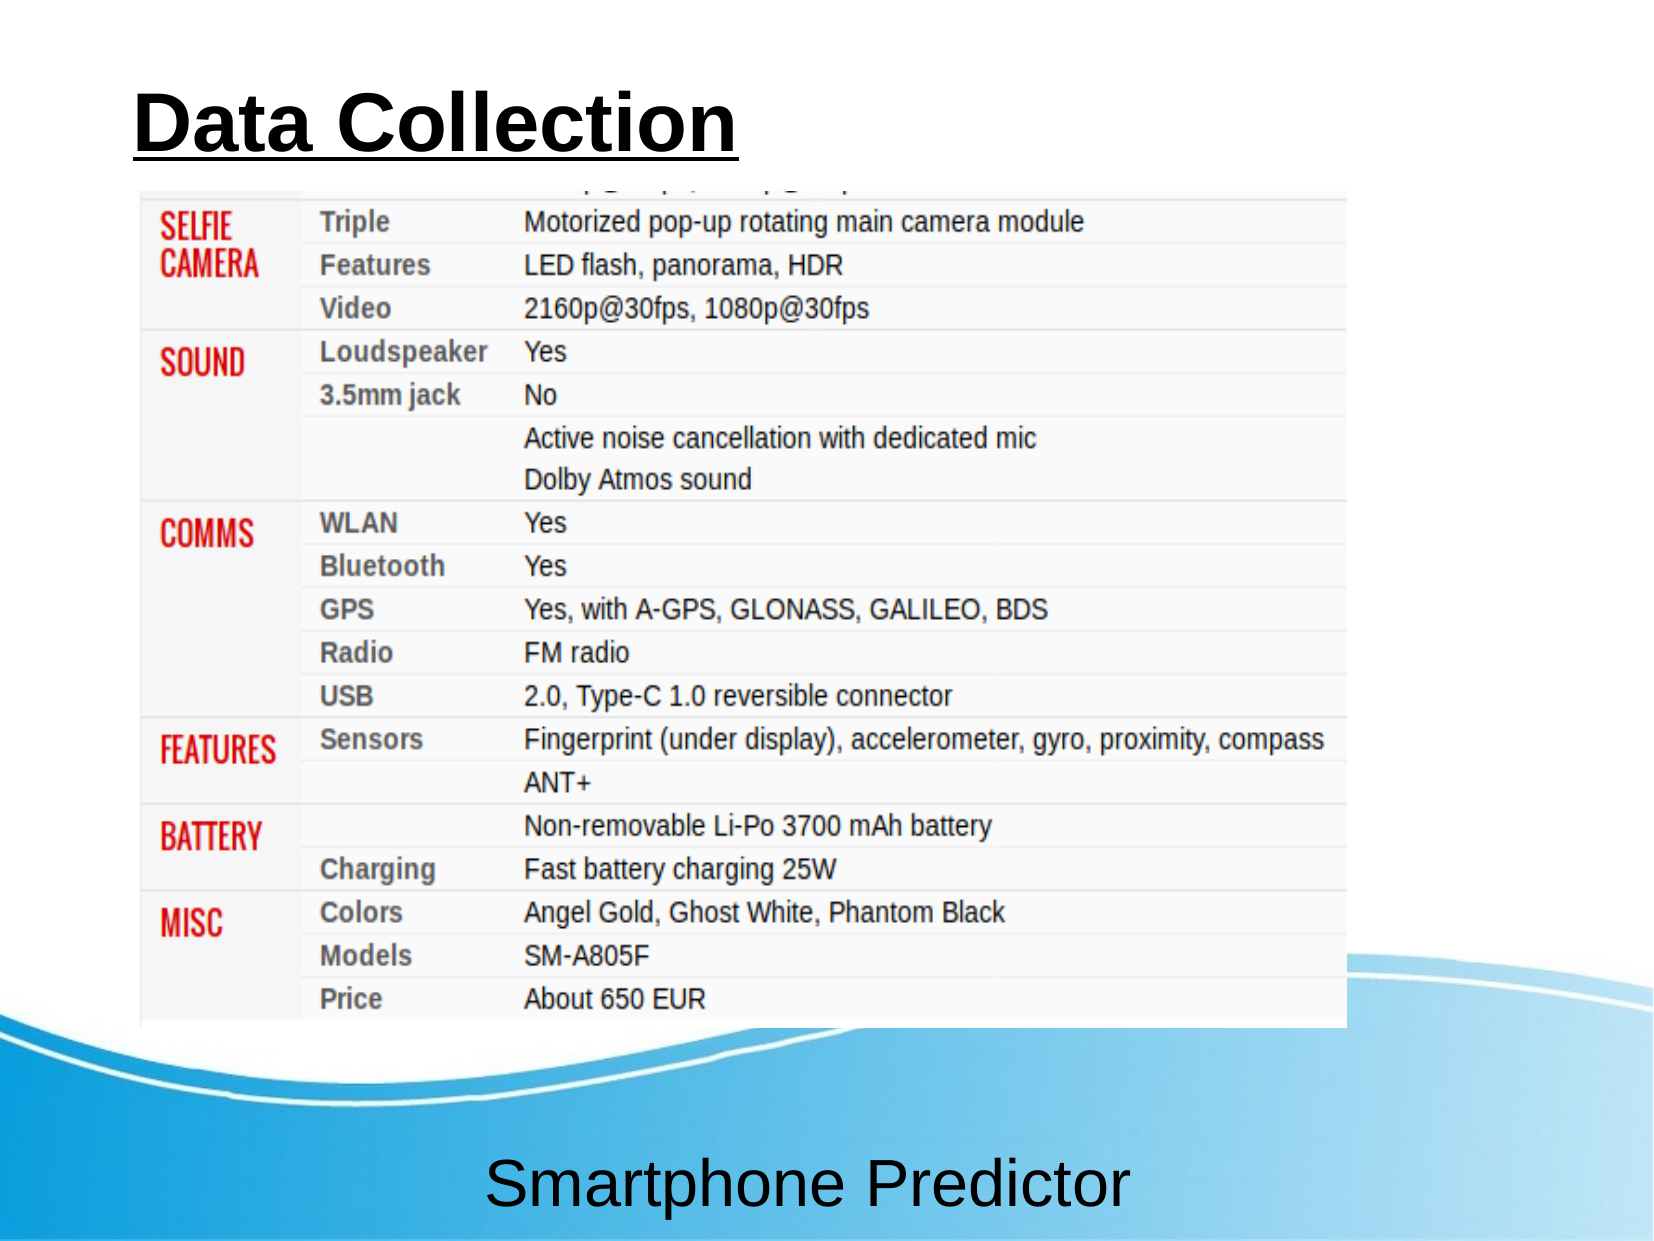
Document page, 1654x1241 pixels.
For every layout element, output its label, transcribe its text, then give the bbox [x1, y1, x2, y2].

picture [0, 191, 1654, 1241]
list Smartphone Predictor [413, 1145, 1264, 1231]
text_box Data Collection [118, 69, 754, 178]
